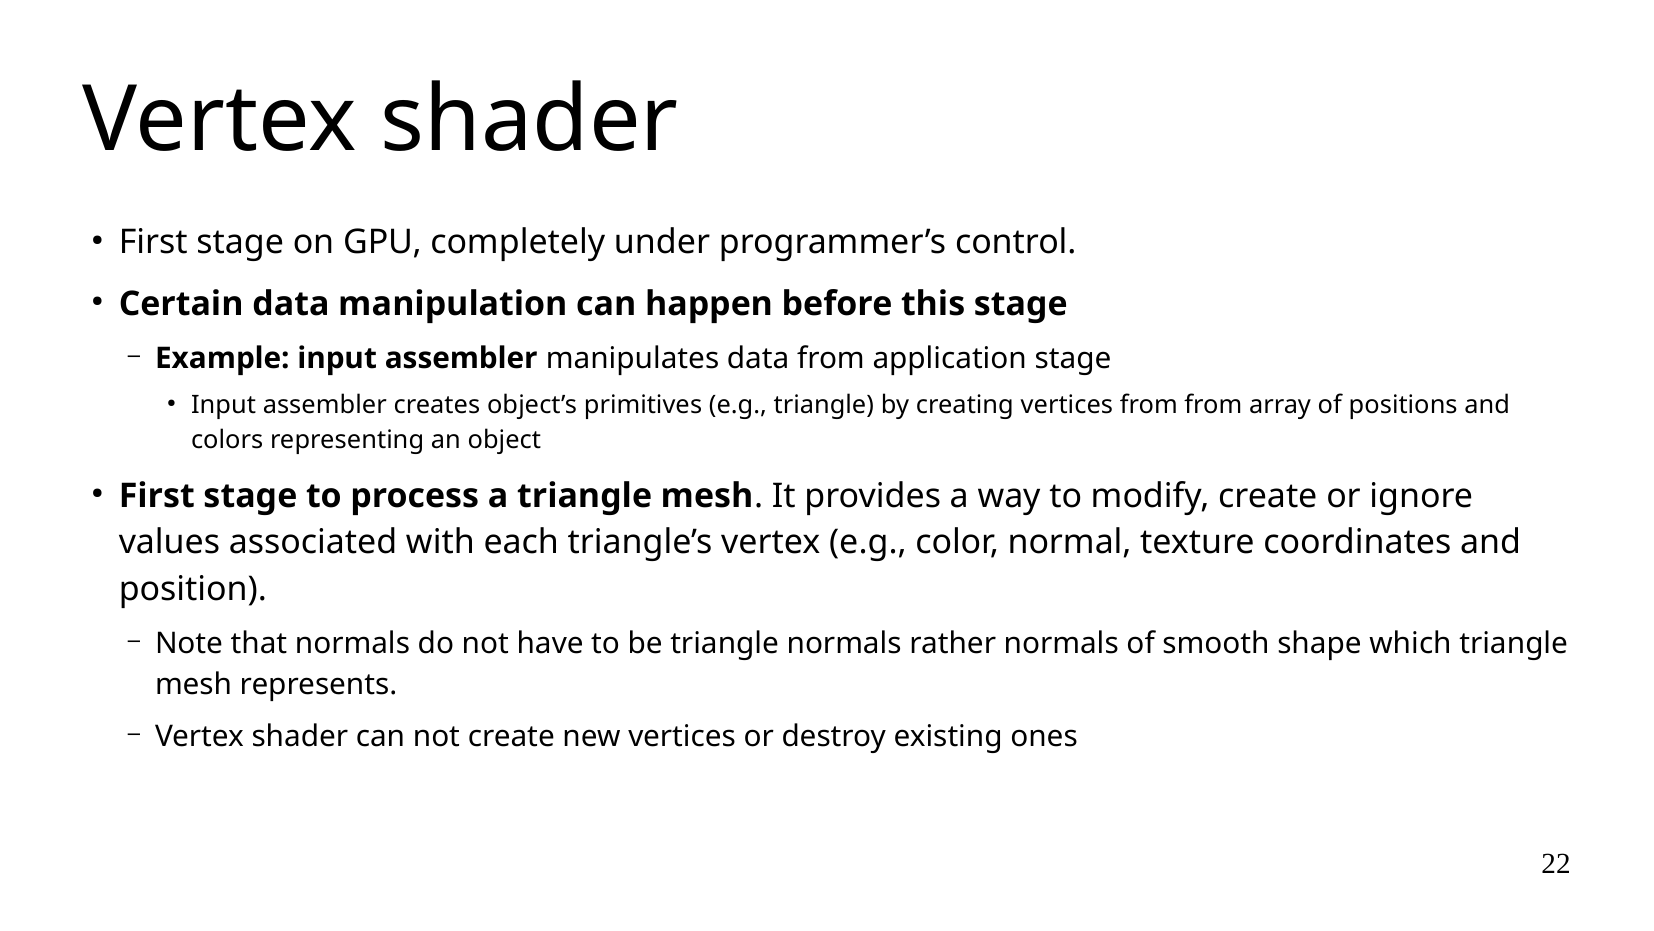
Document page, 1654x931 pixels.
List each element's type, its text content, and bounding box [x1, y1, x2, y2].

list First stage on GPU, completely under programmer’s control. Certain data manipulation can happen before this stage Example: input assembler manipulates data from application stage Input assembler creates object’s primitives (e.g., triangle) by creating vertices from from array of positions and colors representing an object First stage to process a triangle mesh. It provides a way to modify, create or ignore values associated with each triangle’s vertex (e.g., color, normal, texture coordinates and position). Note that normals do not have to be triangle normals rather normals of smooth shape which triangle mesh represents. Vertex shader can not create new vertices or destroy existing ones [82, 217, 1571, 758]
title Vertex shader [82, 37, 1571, 193]
